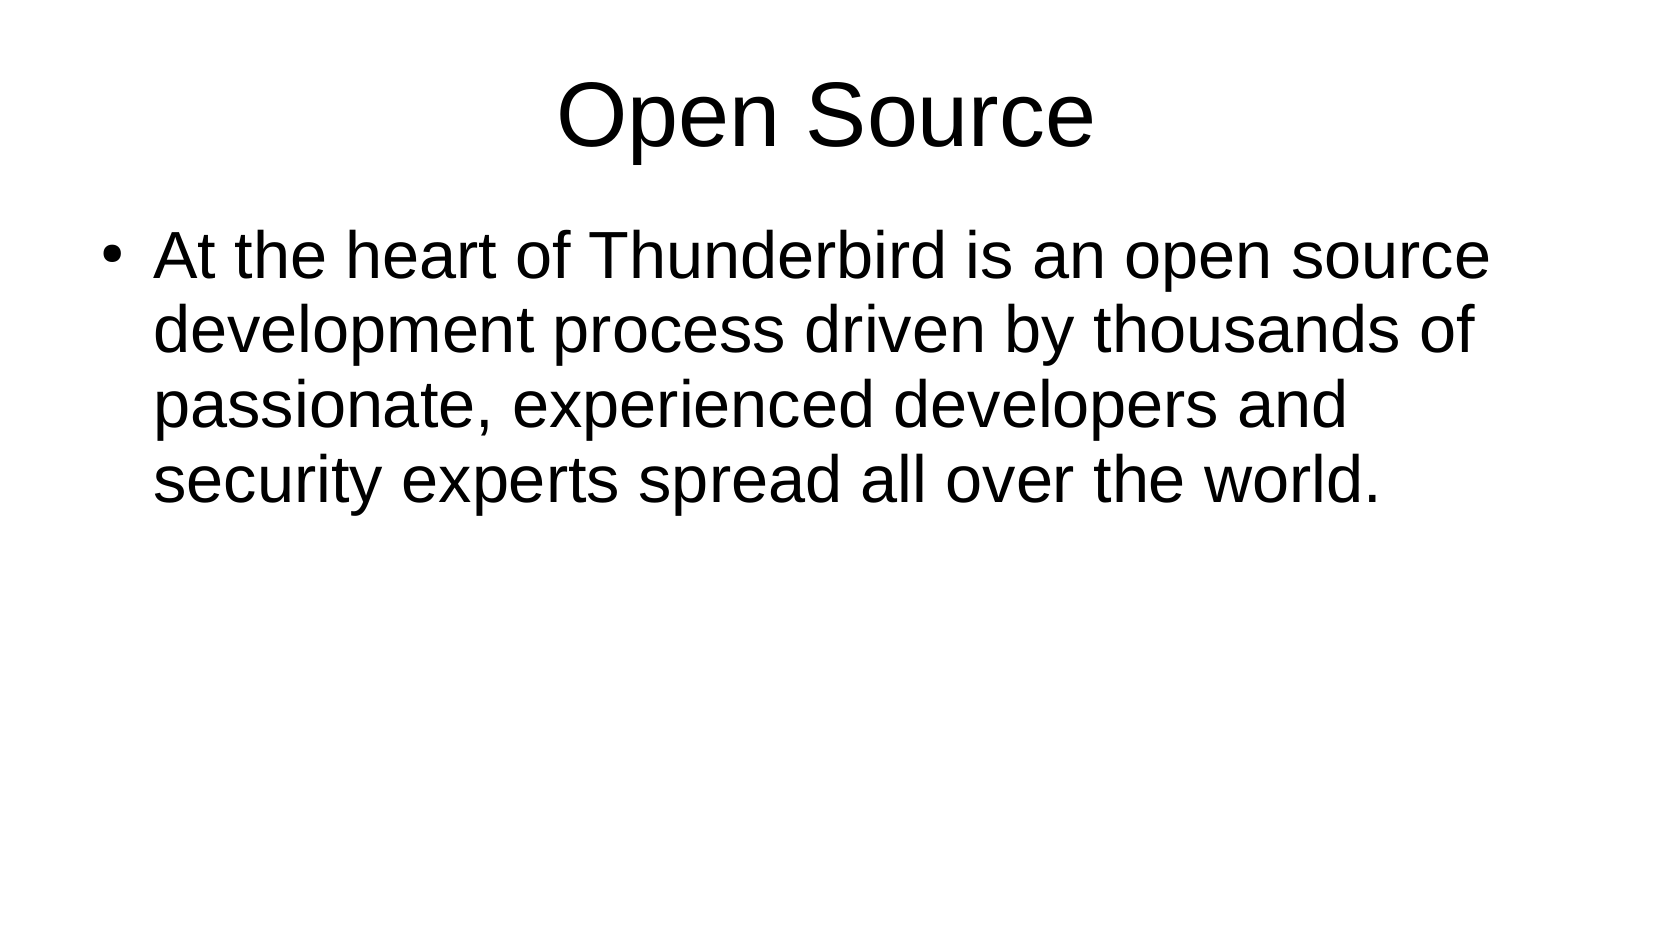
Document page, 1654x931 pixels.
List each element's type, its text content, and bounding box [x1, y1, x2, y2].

title Open Source [82, 37, 1571, 193]
list At the heart of Thunderbird is an open source development process driven by thousands of passionate, experienced developers and security experts spread all over the world. [82, 217, 1571, 758]
